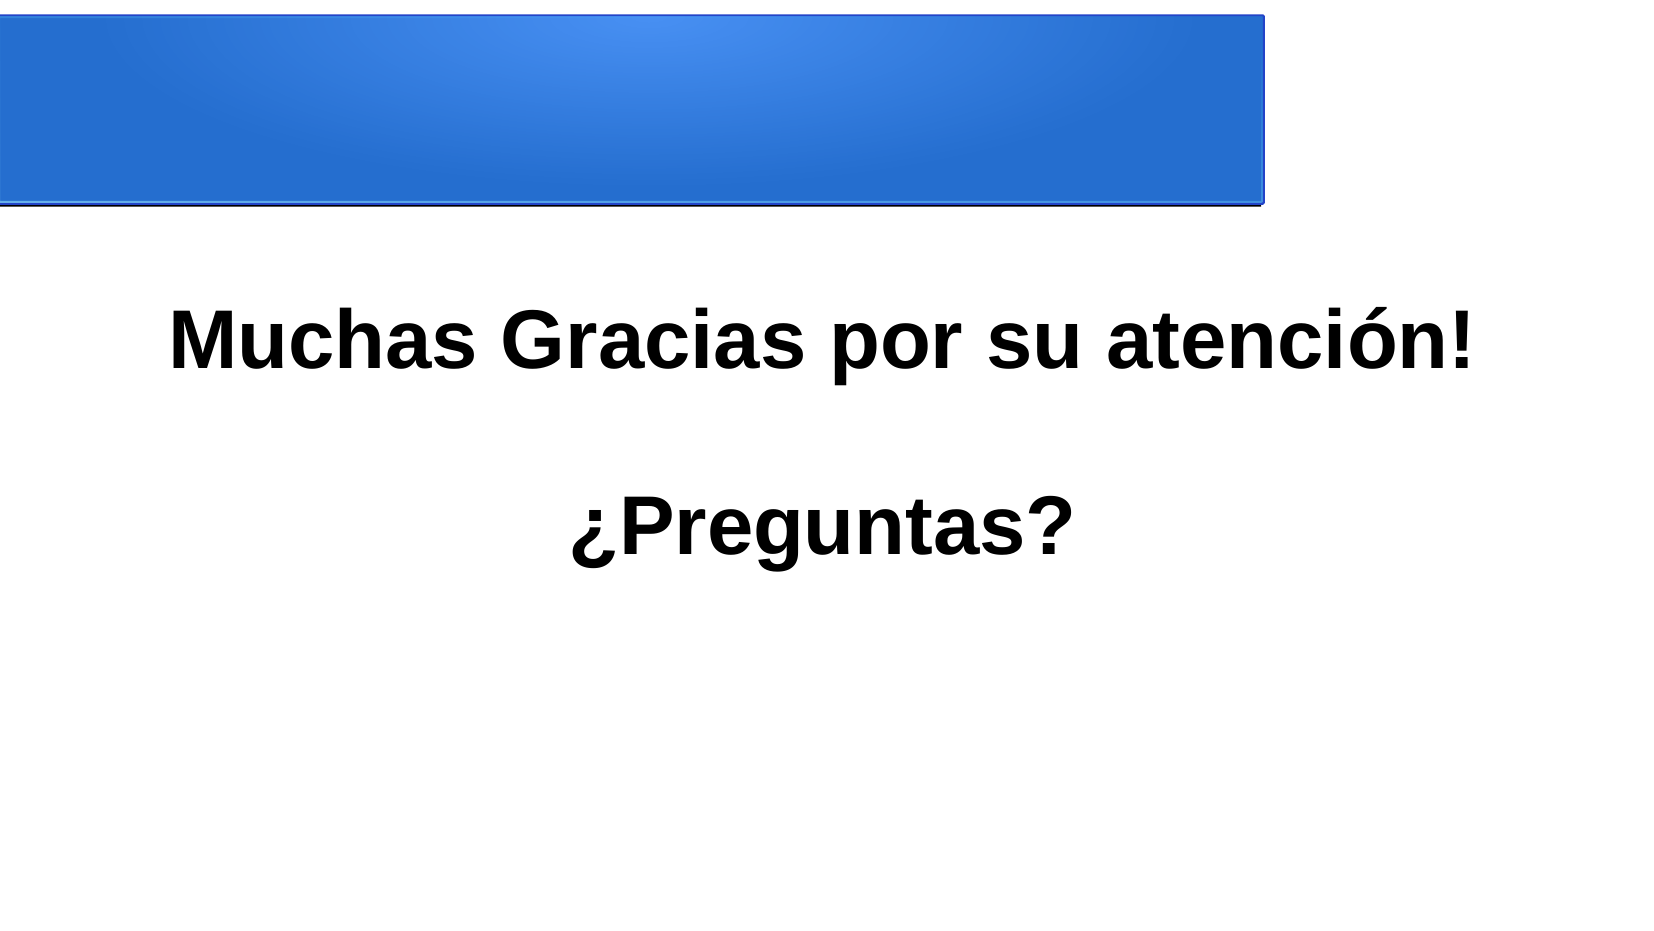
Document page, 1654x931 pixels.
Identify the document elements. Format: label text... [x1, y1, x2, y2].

title Muchas Gracias por su atención! ¿Preguntas? [27, 293, 1618, 573]
